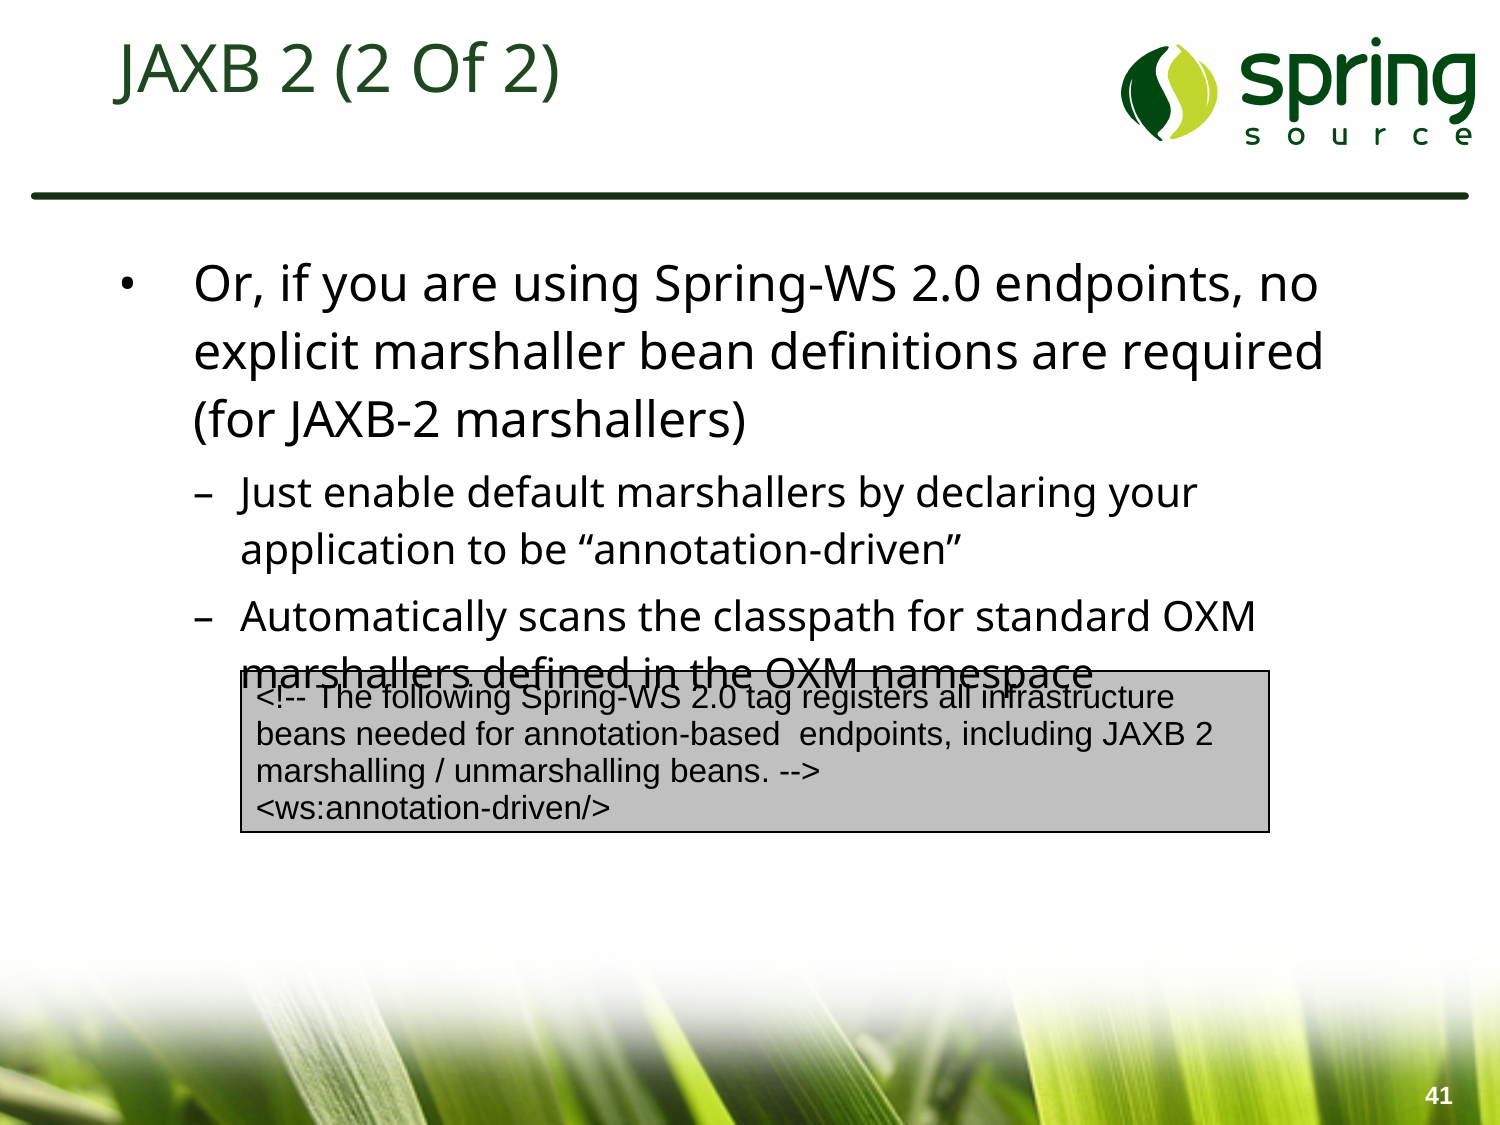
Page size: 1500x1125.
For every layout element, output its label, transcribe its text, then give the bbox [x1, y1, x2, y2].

title JAXB 2 (2 Of 2) [103, 14, 1136, 177]
picture [0, 944, 1500, 1125]
picture [1136, 37, 1475, 145]
list Or, if you are using Spring-WS 2.0 endpoints, no explicit marshaller bean definitions are required (for JAXB-2 marshallers) Just enable default marshallers by declaring your application to be “annotation-driven” Automatically scans the classpath for standard OXM marshallers defined in the OXM namespace [103, 239, 1394, 903]
